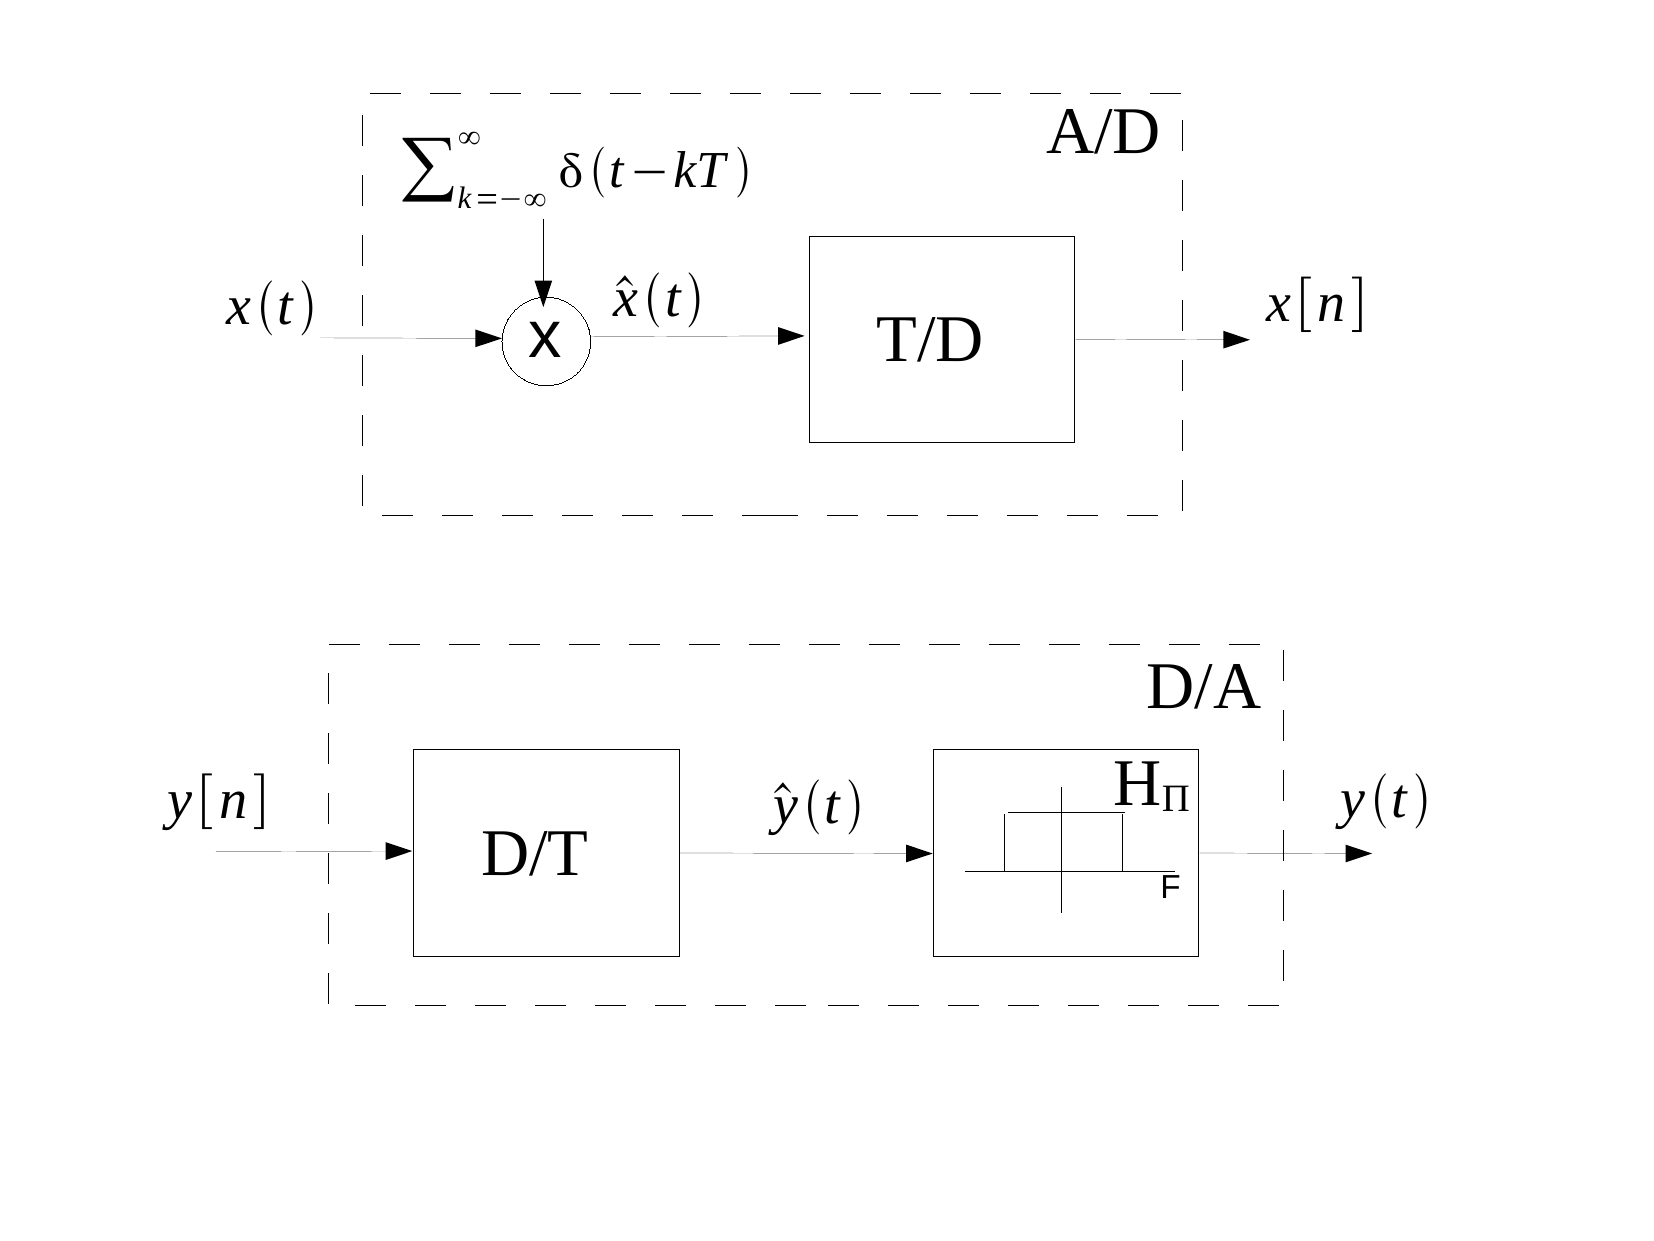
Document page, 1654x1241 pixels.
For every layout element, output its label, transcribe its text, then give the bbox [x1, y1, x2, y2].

chart [215, 275, 324, 340]
text_box HП [1098, 738, 1282, 850]
chart [602, 266, 711, 331]
text_box D/T [466, 807, 650, 897]
chart [1326, 767, 1437, 832]
text_box x [513, 289, 603, 379]
text_box T/D [862, 294, 1046, 384]
chart [759, 773, 870, 838]
chart [1255, 271, 1372, 336]
text_box F [1145, 861, 1211, 931]
chart [392, 118, 758, 217]
text_box A/D [1031, 86, 1215, 176]
text_box D/A [1131, 641, 1315, 731]
chart [153, 768, 274, 833]
